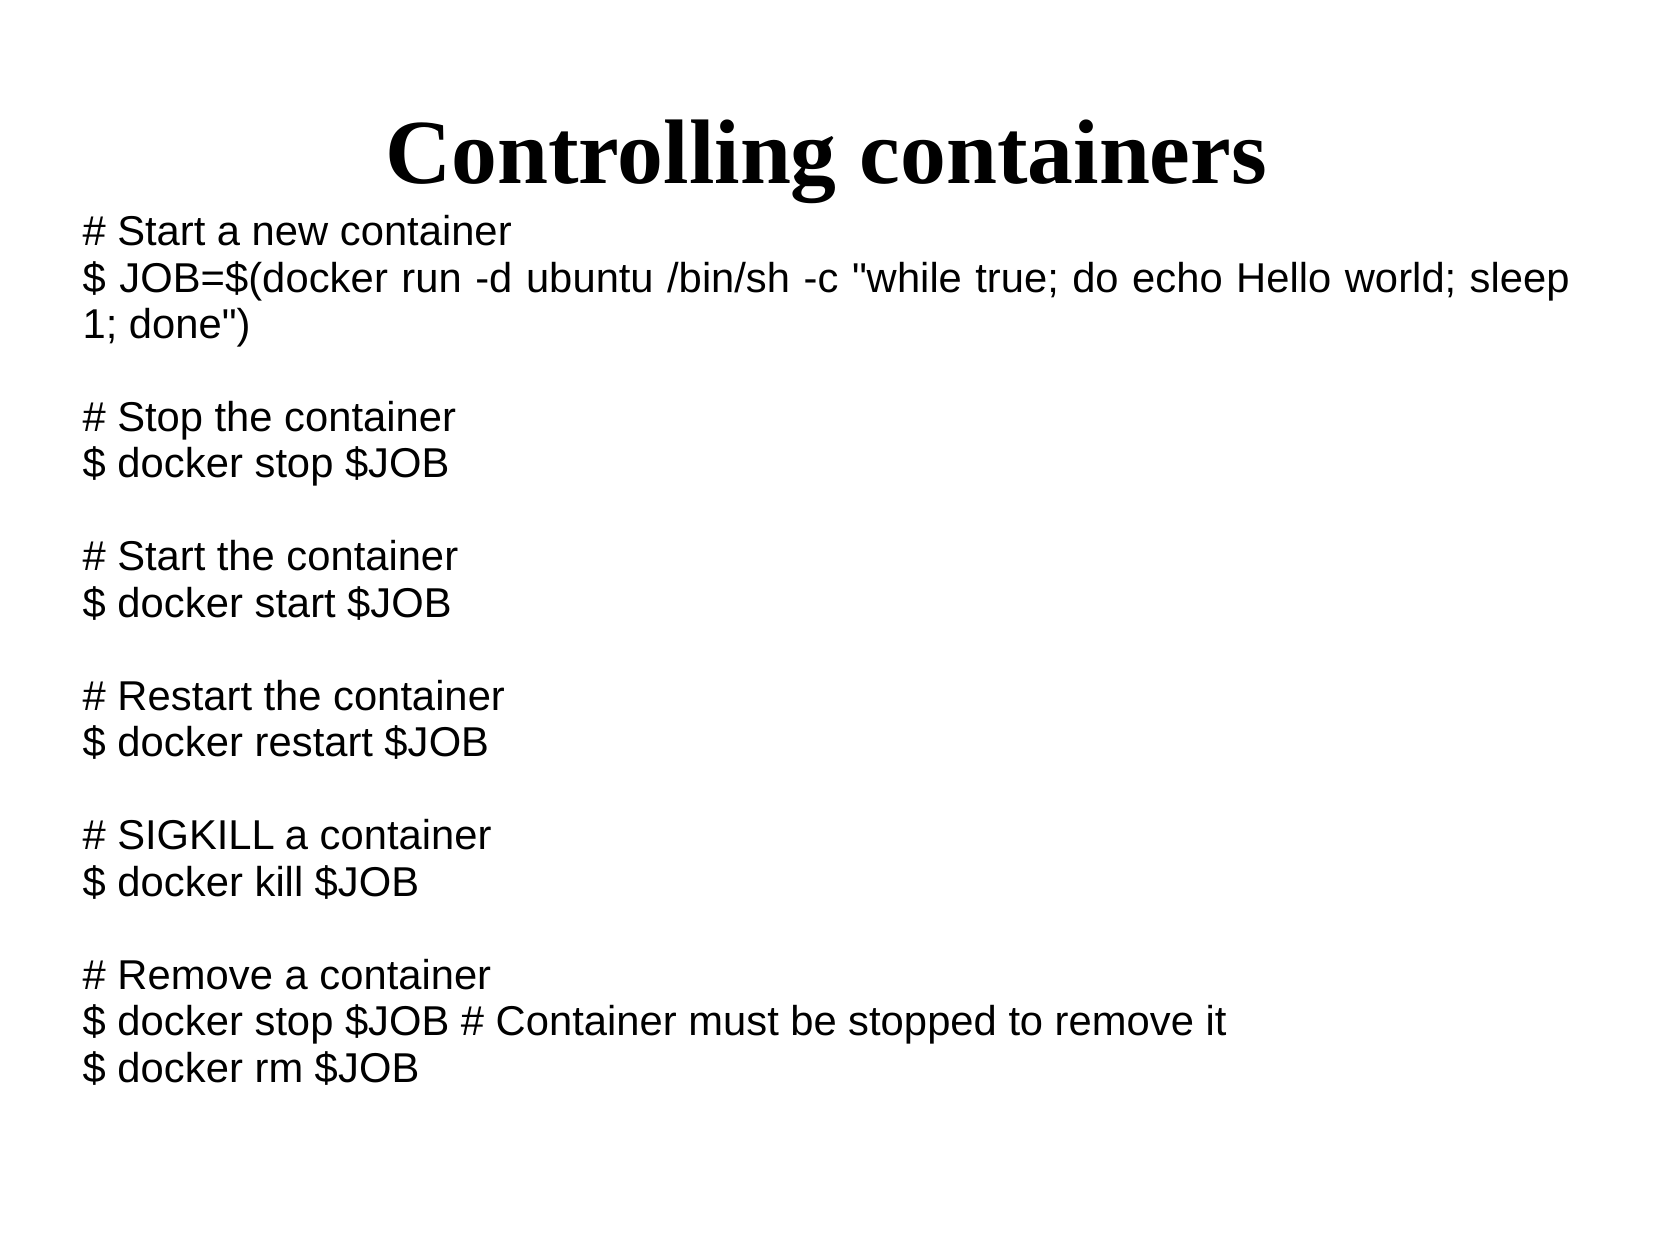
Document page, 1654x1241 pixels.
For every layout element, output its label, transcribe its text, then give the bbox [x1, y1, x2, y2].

subtitle # Start a new container $ JOB=$(docker run -d ubuntu /bin/sh -c "while true; do echo Hello world; sleep 1; done") # Stop the container $ docker stop $JOB # Start the container $ docker start $JOB # Restart the container $ docker restart $JOB # SIGKILL a container $ docker kill $JOB # Remove a container $ docker stop $JOB # Container must be stopped to remove it $ docker rm $JOB [82, 202, 1571, 1096]
title Controlling containers [82, 49, 1571, 202]
